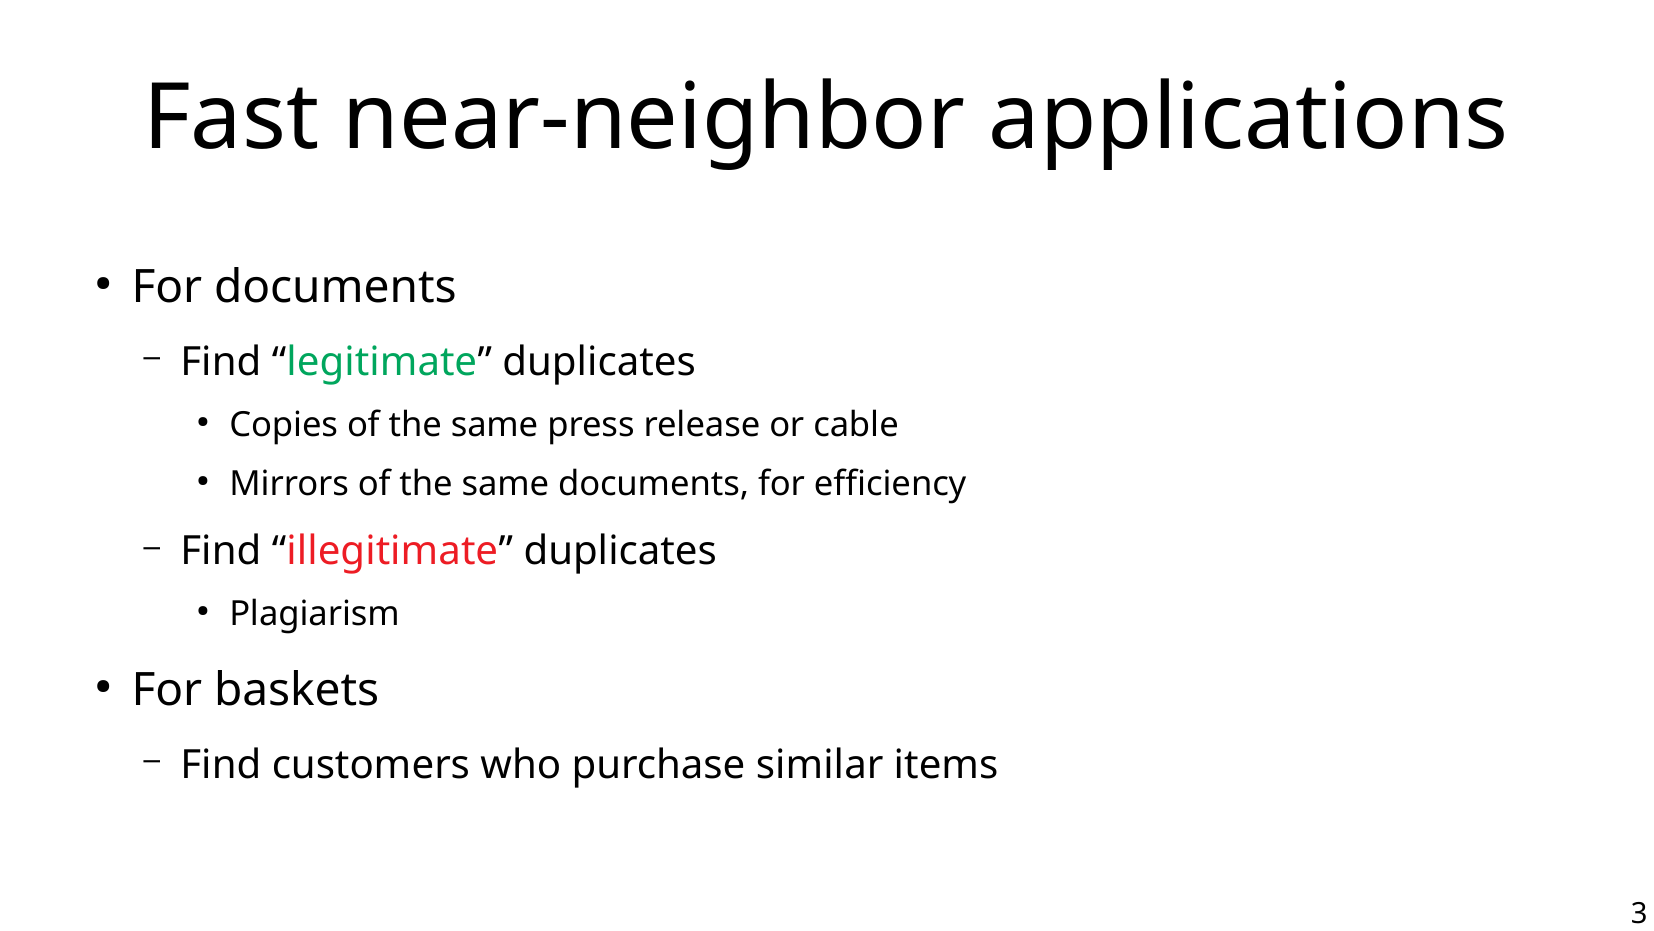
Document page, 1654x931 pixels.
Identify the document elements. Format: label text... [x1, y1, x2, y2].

title Fast near-neighbor applications [82, 1, 1571, 226]
list For documents Find “legitimate” duplicates Copies of the same press release or cable Mirrors of the same documents, for efficiency Find “illegitimate” duplicates Plagiarism For baskets Find customers who purchase similar items [82, 253, 1571, 793]
